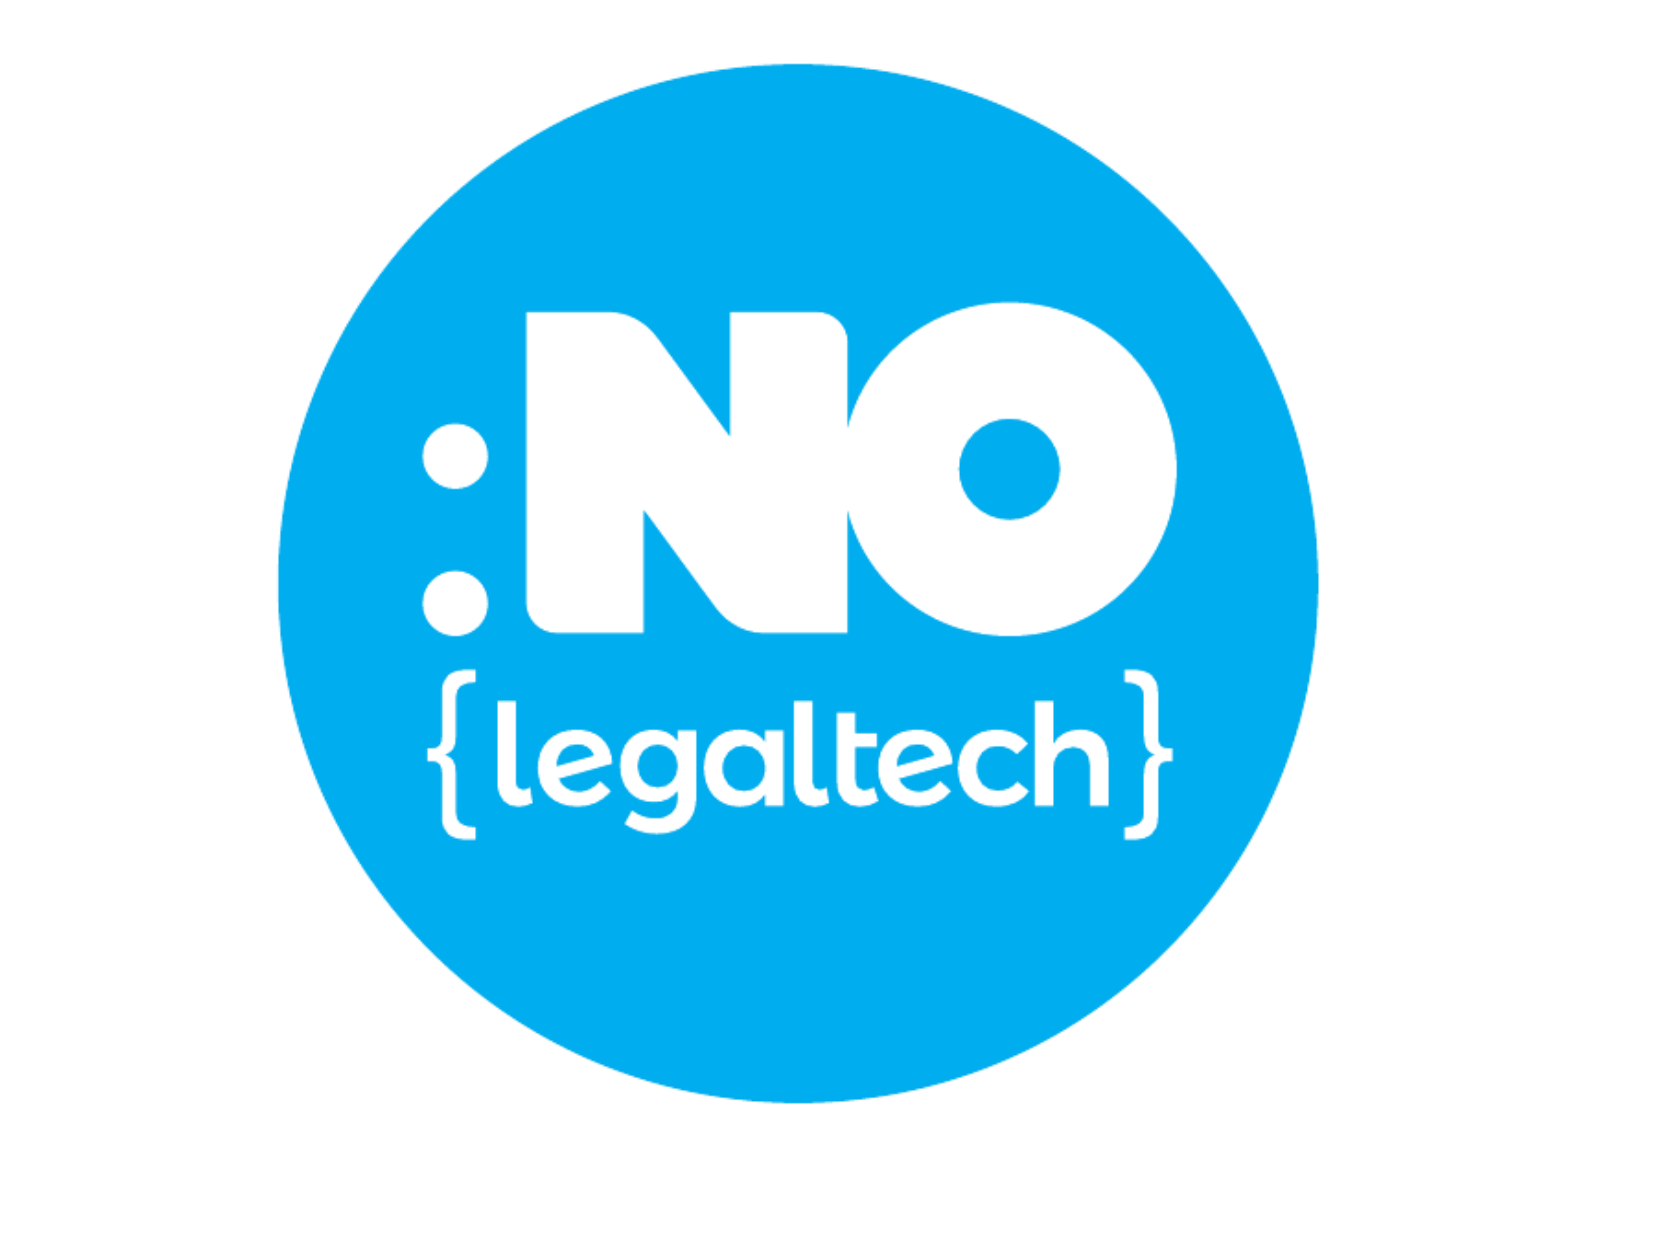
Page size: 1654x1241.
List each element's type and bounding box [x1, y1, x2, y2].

picture [82, 35, 1560, 1157]
